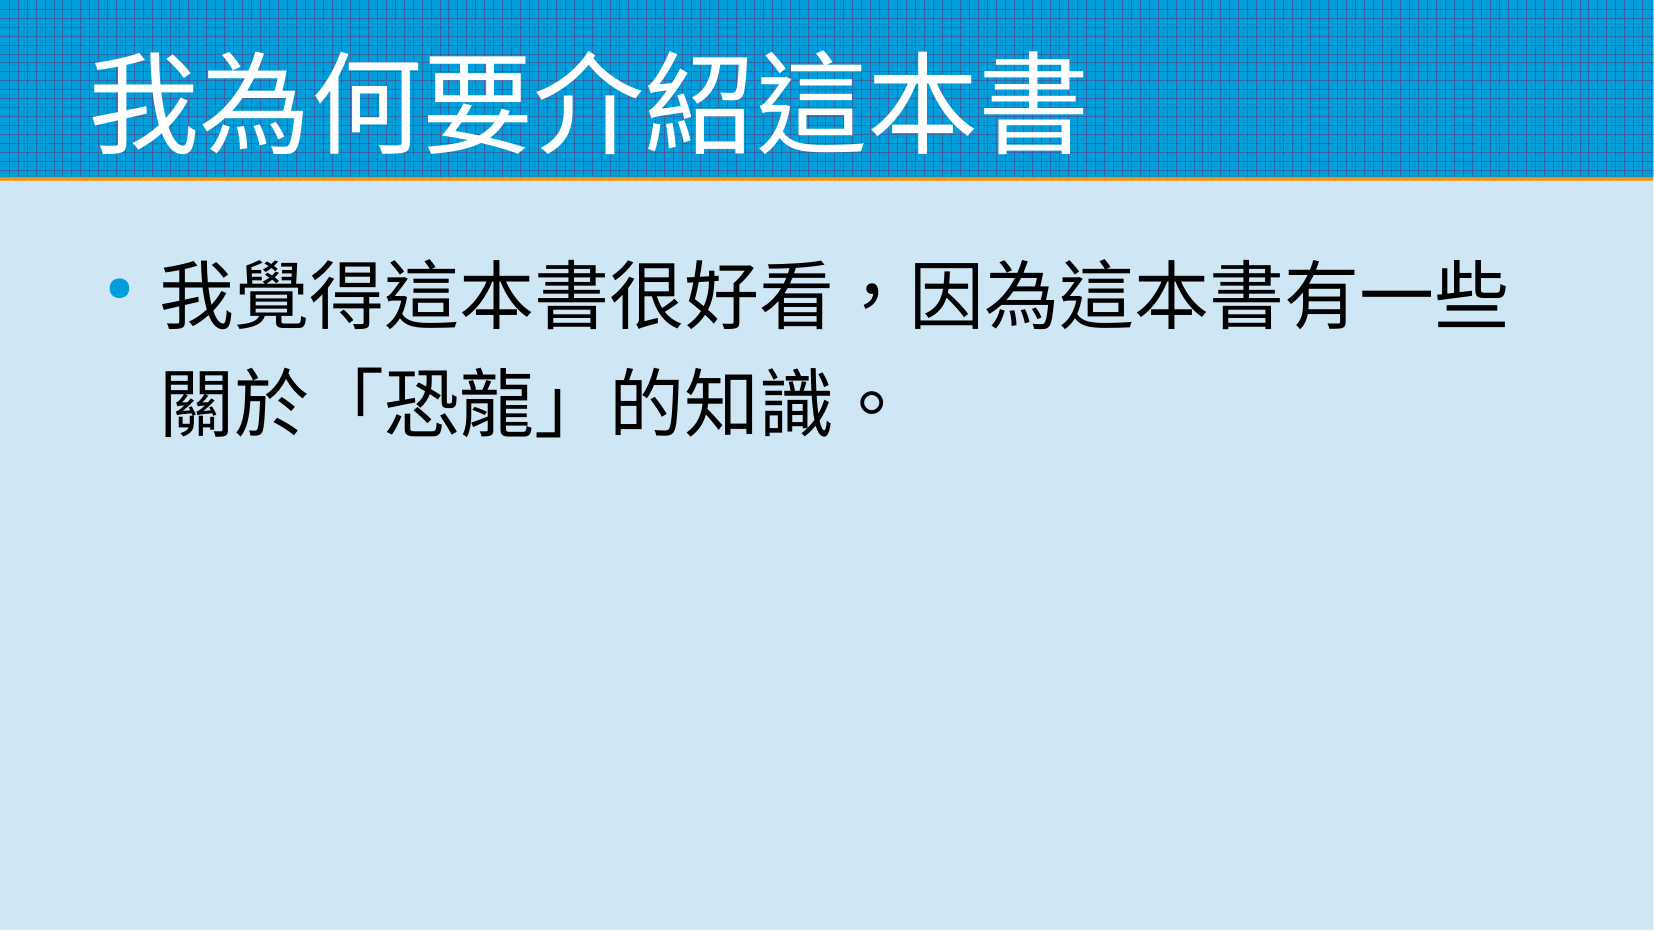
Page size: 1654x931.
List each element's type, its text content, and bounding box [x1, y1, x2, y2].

title 我為何要介紹這本書 [88, 14, 1565, 178]
list 我覺得這本書很好看，因為這本書有一些關於「恐龍」的知識。 [88, 236, 1565, 813]
